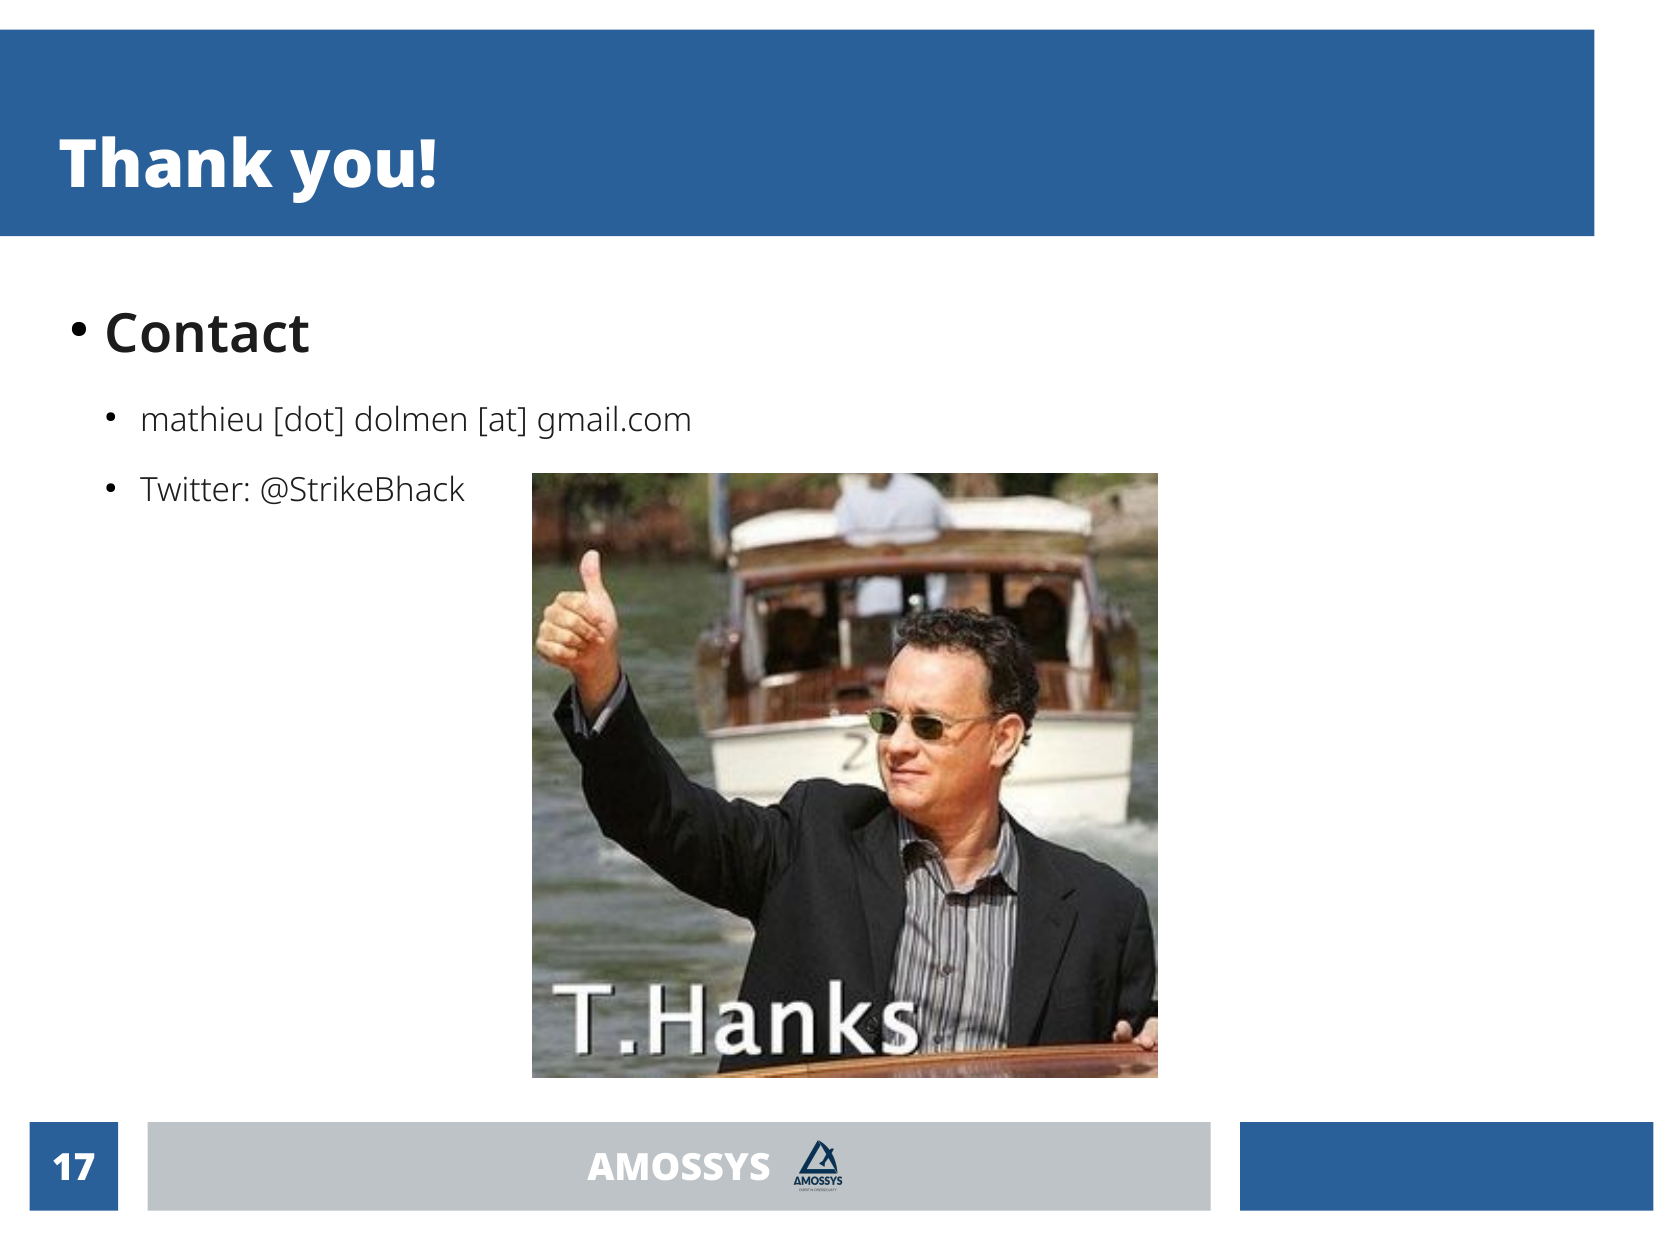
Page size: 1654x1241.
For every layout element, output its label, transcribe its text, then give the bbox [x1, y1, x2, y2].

title Thank you! [59, 59, 1595, 207]
list Contact mathieu [dot] dolmen [at] gmail.com Twitter: @StrikeBhack [69, 294, 1576, 1062]
picture [532, 473, 1158, 1078]
picture [791, 1139, 845, 1193]
